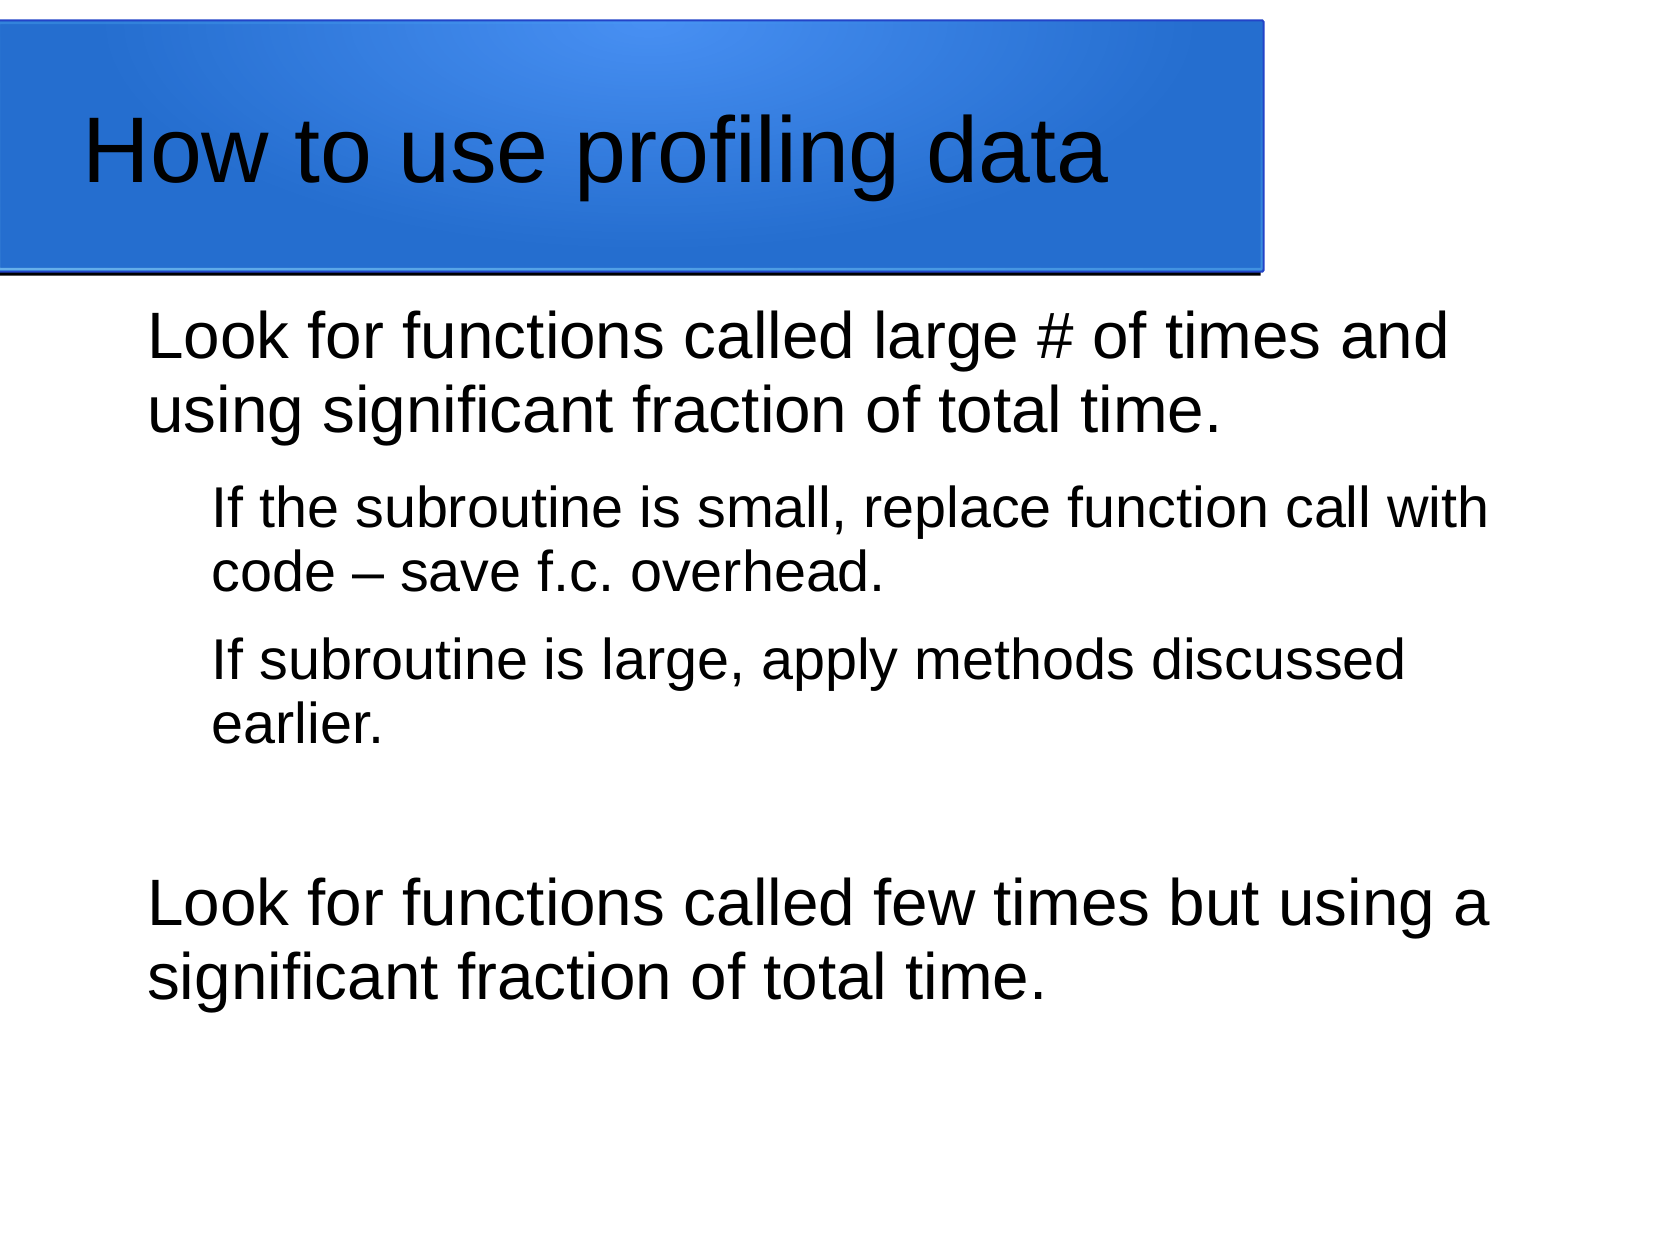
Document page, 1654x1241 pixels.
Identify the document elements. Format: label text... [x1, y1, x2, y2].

list Look for functions called large # of times and using significant fraction of total time. If the subroutine is small, replace function call with code – save f.c. overhead. If subroutine is large, apply methods discussed earlier. Look for functions called few times but using a significant fraction of total time. [82, 299, 1571, 1019]
title How to use profiling data [82, 47, 1234, 253]
